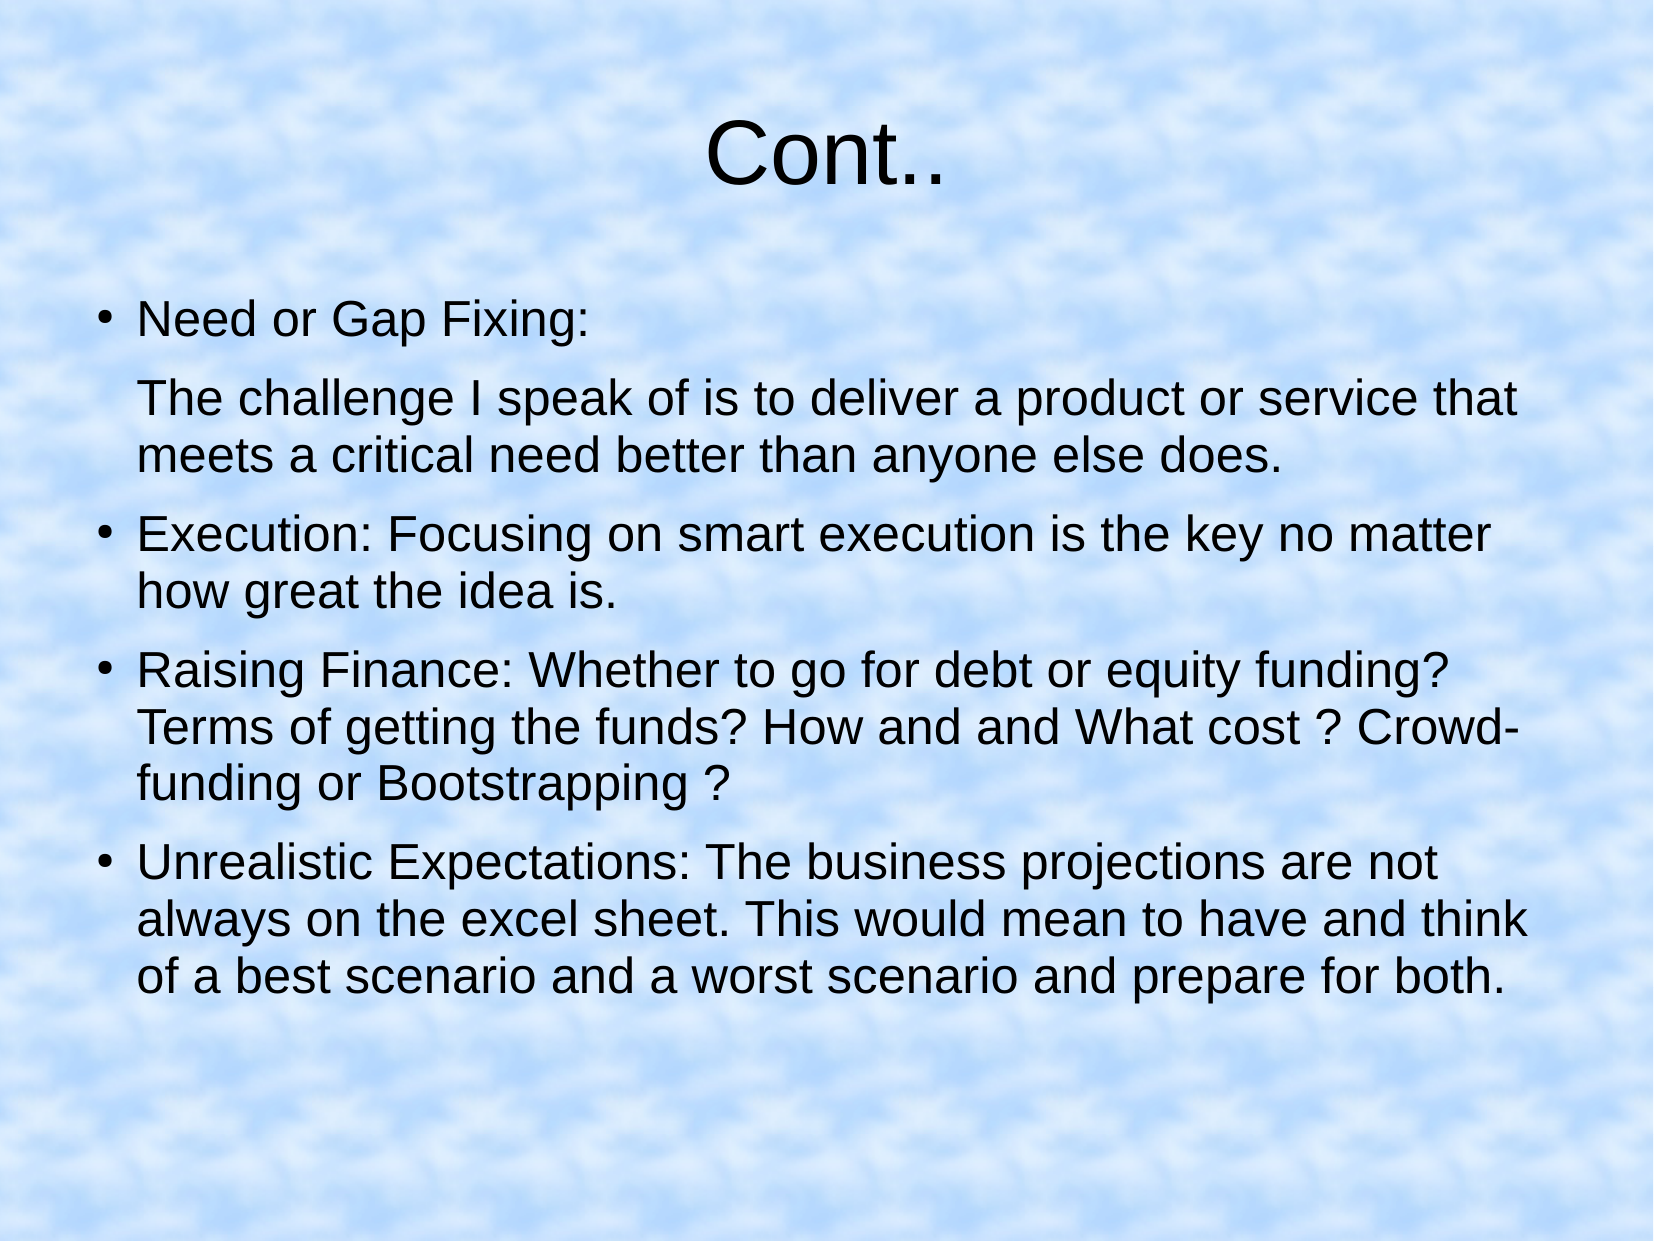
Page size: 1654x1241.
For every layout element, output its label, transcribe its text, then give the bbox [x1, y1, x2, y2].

list Need or Gap Fixing: The challenge I speak of is to deliver a product or service that meets a critical need better than anyone else does. Execution: Focusing on smart execution is the key no matter how great the idea is. Raising Finance: Whether to go for debt or equity funding? Terms of getting the funds? How and and What cost ? Crowd-funding or Bootstrapping ? Unrealistic Expectations: The business projections are not always on the excel sheet. This would mean to have and think of a best scenario and a worst scenario and prepare for both. [82, 290, 1571, 1010]
picture [0, 0, 1654, 1241]
title Cont.. [82, 49, 1571, 257]
